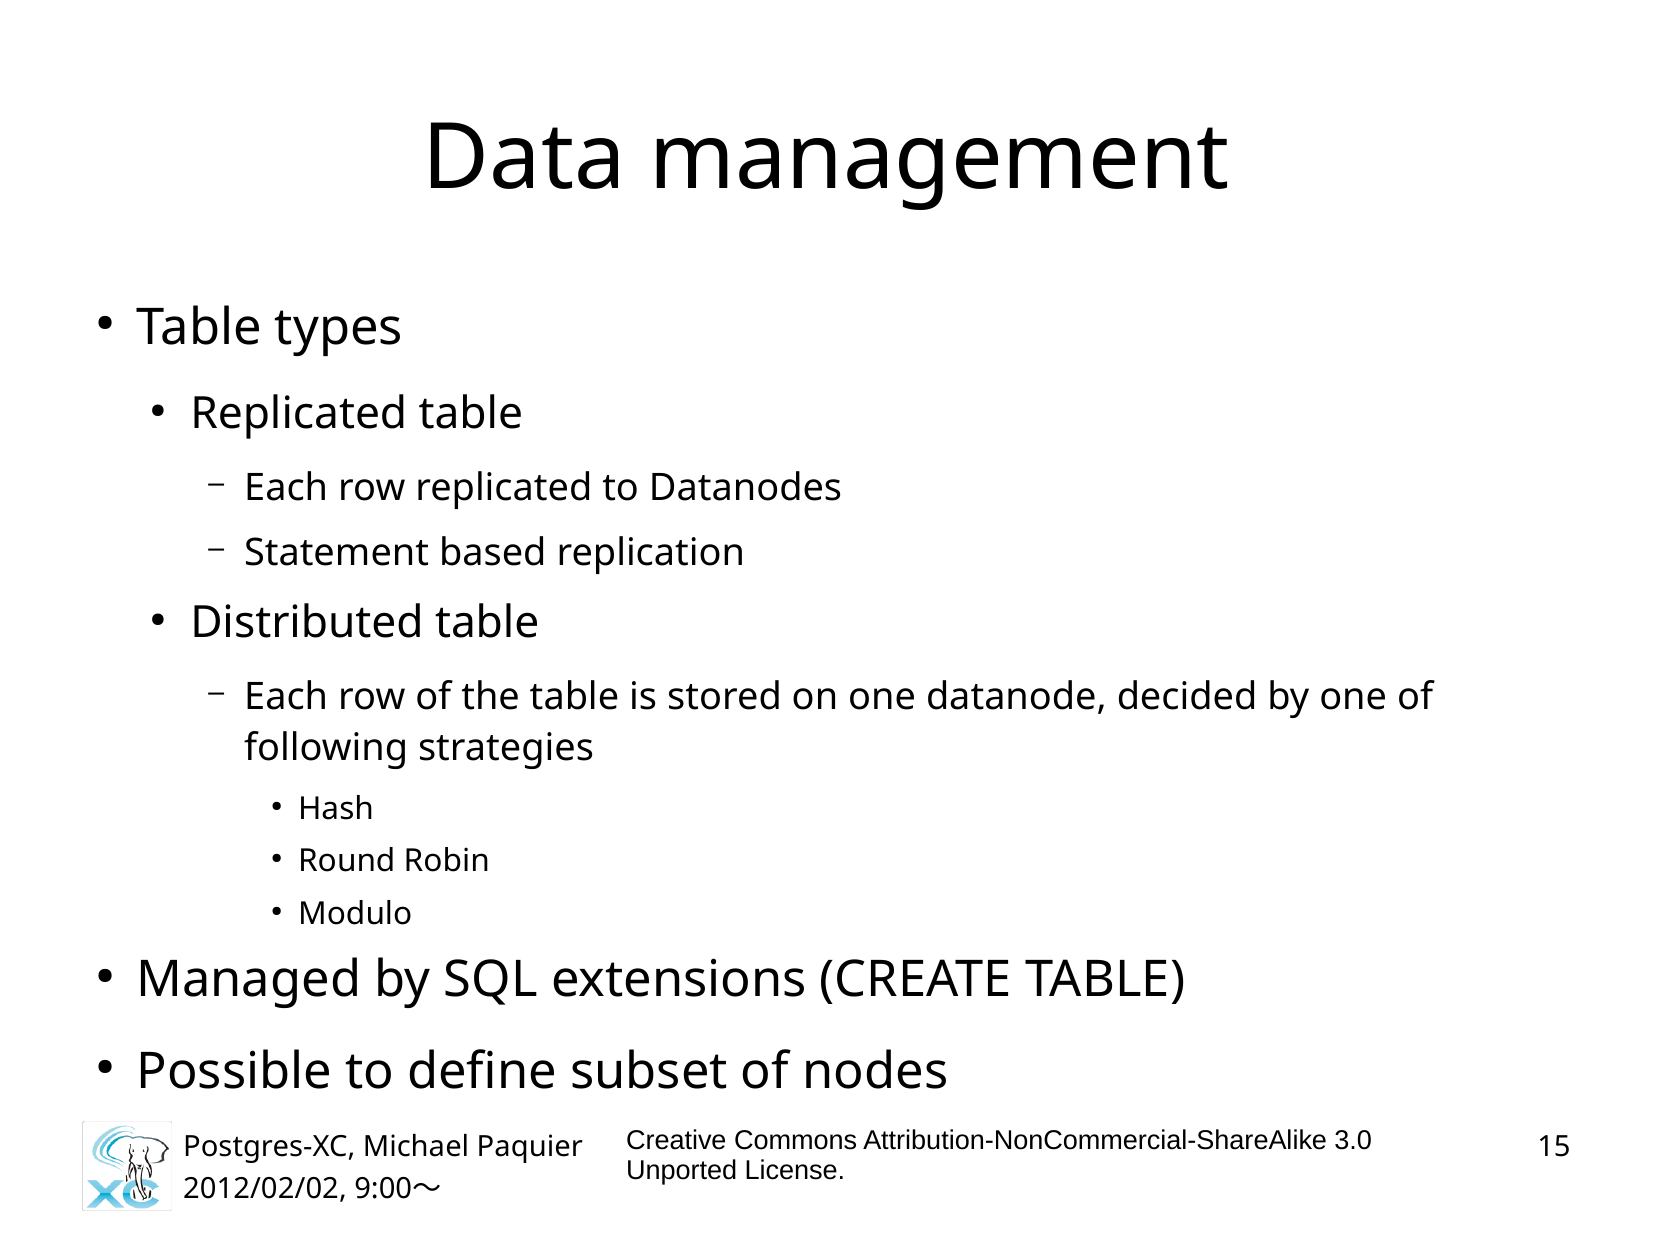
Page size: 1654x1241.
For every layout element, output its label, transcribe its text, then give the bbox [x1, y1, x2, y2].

list Table types Replicated table Each row replicated to Datanodes Statement based replication Distributed table Each row of the table is stored on one datanode, decided by one of following strategies Hash Round Robin Modulo Managed by SQL extensions (CREATE TABLE) Possible to define subset of nodes [82, 290, 1571, 1109]
picture [82, 1121, 172, 1211]
title Data management [82, 56, 1571, 250]
